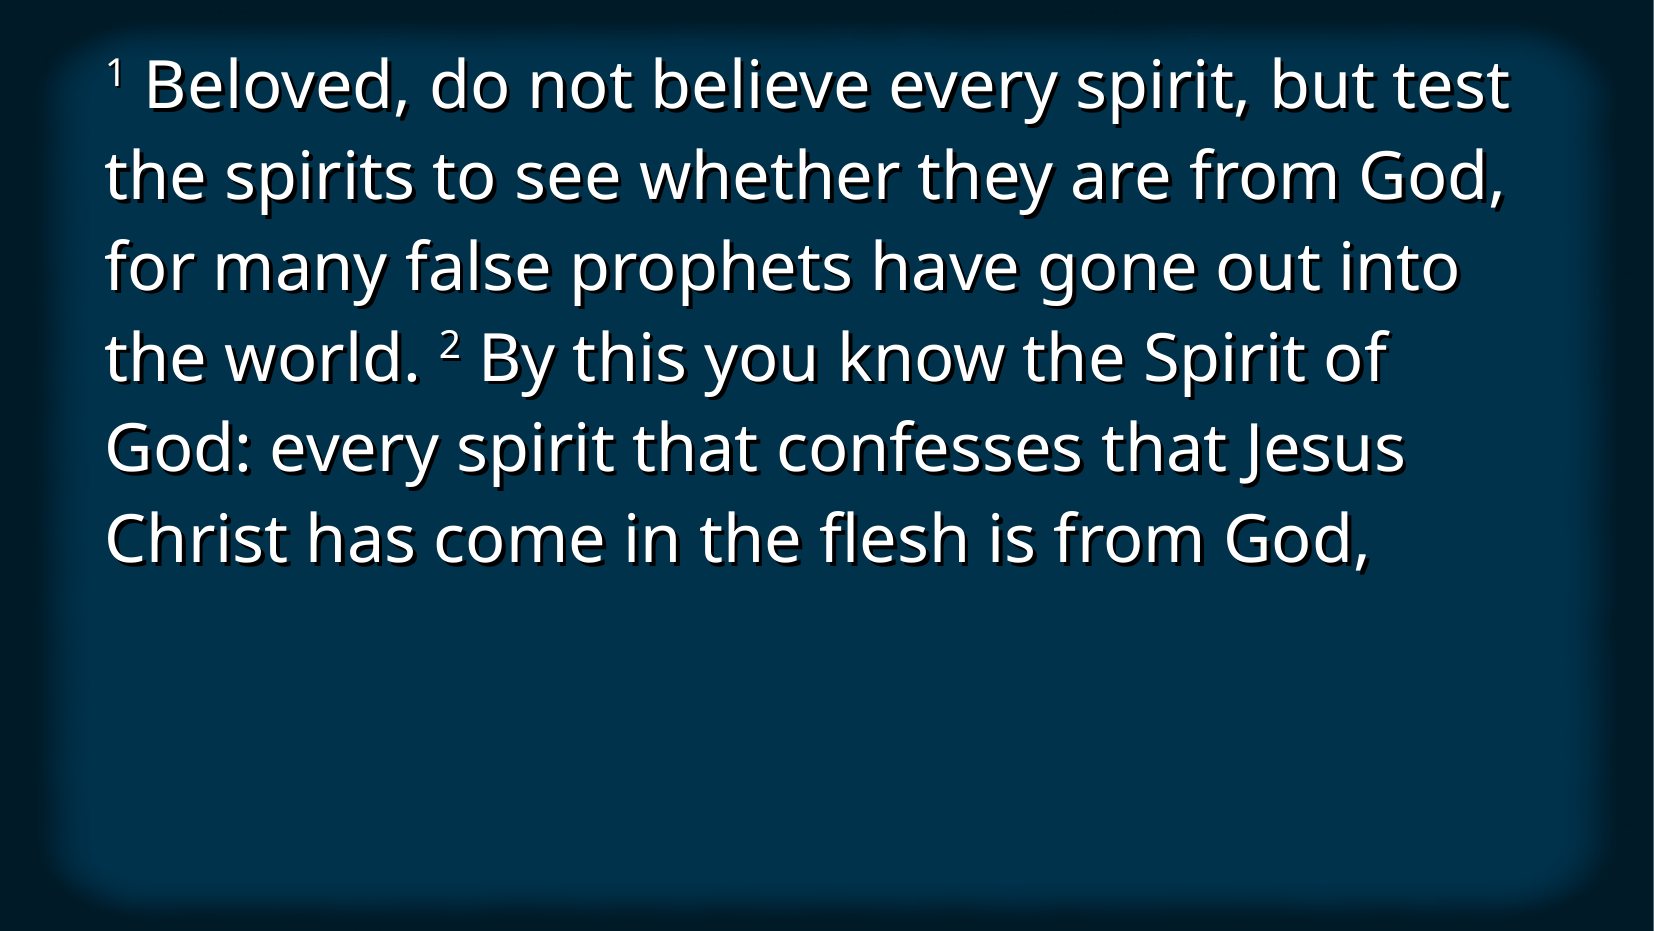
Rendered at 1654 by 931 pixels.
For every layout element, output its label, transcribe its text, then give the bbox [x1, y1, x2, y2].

picture [0, 0, 1654, 931]
text_box 1 Beloved, do not believe every spirit, but test the spirits to see whether they are from God, for many false prophets have gone out into the world. 2 By this you know the Spirit of God: every spirit that confesses that Jesus Christ has come in the flesh is from God, [90, 30, 1561, 578]
